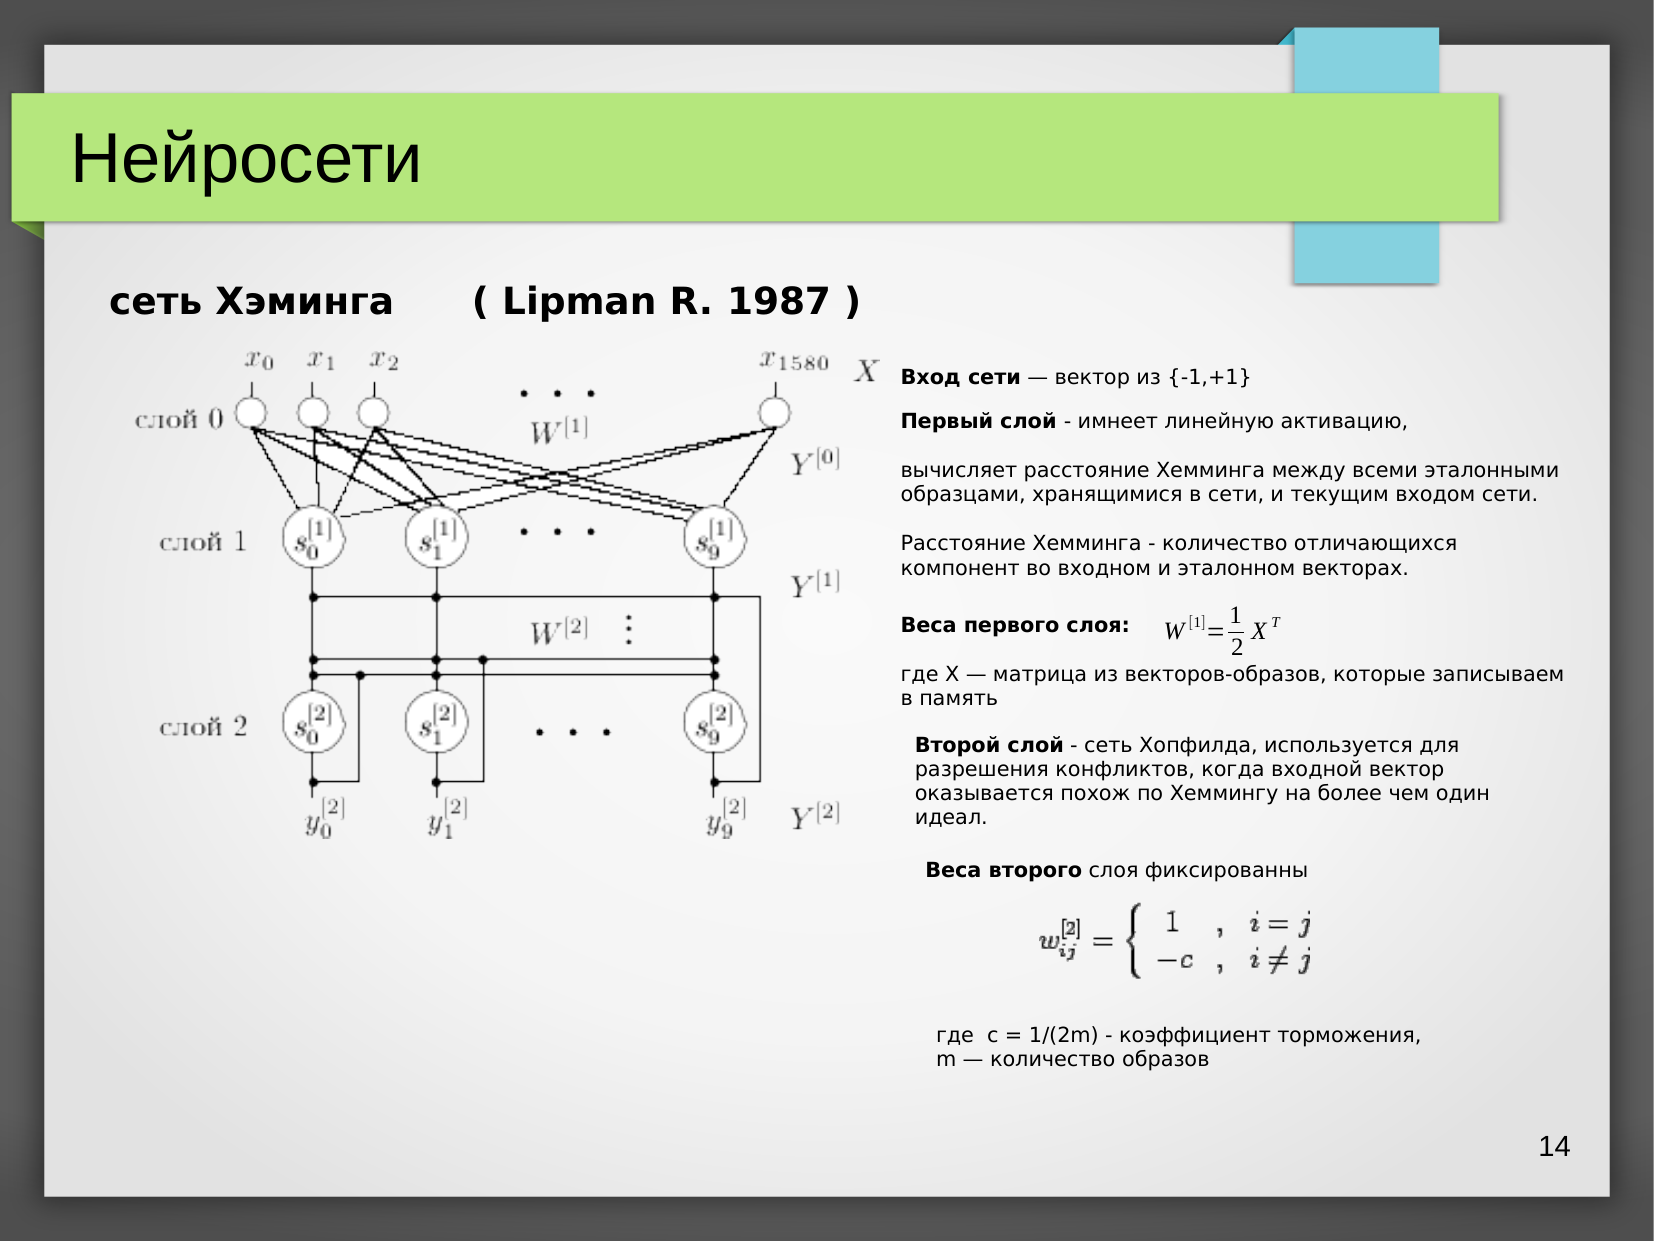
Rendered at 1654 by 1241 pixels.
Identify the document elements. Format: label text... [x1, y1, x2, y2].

text_box Первый слой - имнеет линейную активацию, вычисляет расстояние Хемминга между всеми эталонными образцами, хранящимися в сети, и текущим входом сети. Расстояние Хемминга - количество отличающихся компонент во входном и эталонном векторах. [885, 401, 1583, 588]
text_box сеть Хэминга ( Lipman R. 1987 ) [94, 272, 957, 375]
text_box Веса второго слоя фиксированны [910, 850, 1595, 890]
text_box Веса первого слоя: где X — матрица из векторов-образов, которые записываем в память [885, 605, 1583, 756]
chart [1157, 602, 1288, 662]
text_box Второй слой - сеть Хопфилда, используется для разрешения конфликтов, когда входной вектор оказывается похож по Хеммингу на более чем один идеал. [899, 756, 1536, 844]
title Нейросети [70, 118, 1205, 199]
picture [0, 0, 1654, 1241]
text_box Вход сети — вектор из {-1,+1} [885, 357, 1571, 402]
text_box где с = 1/(2m) - коэффициент торможения, m — количество образов [921, 1015, 1571, 1170]
